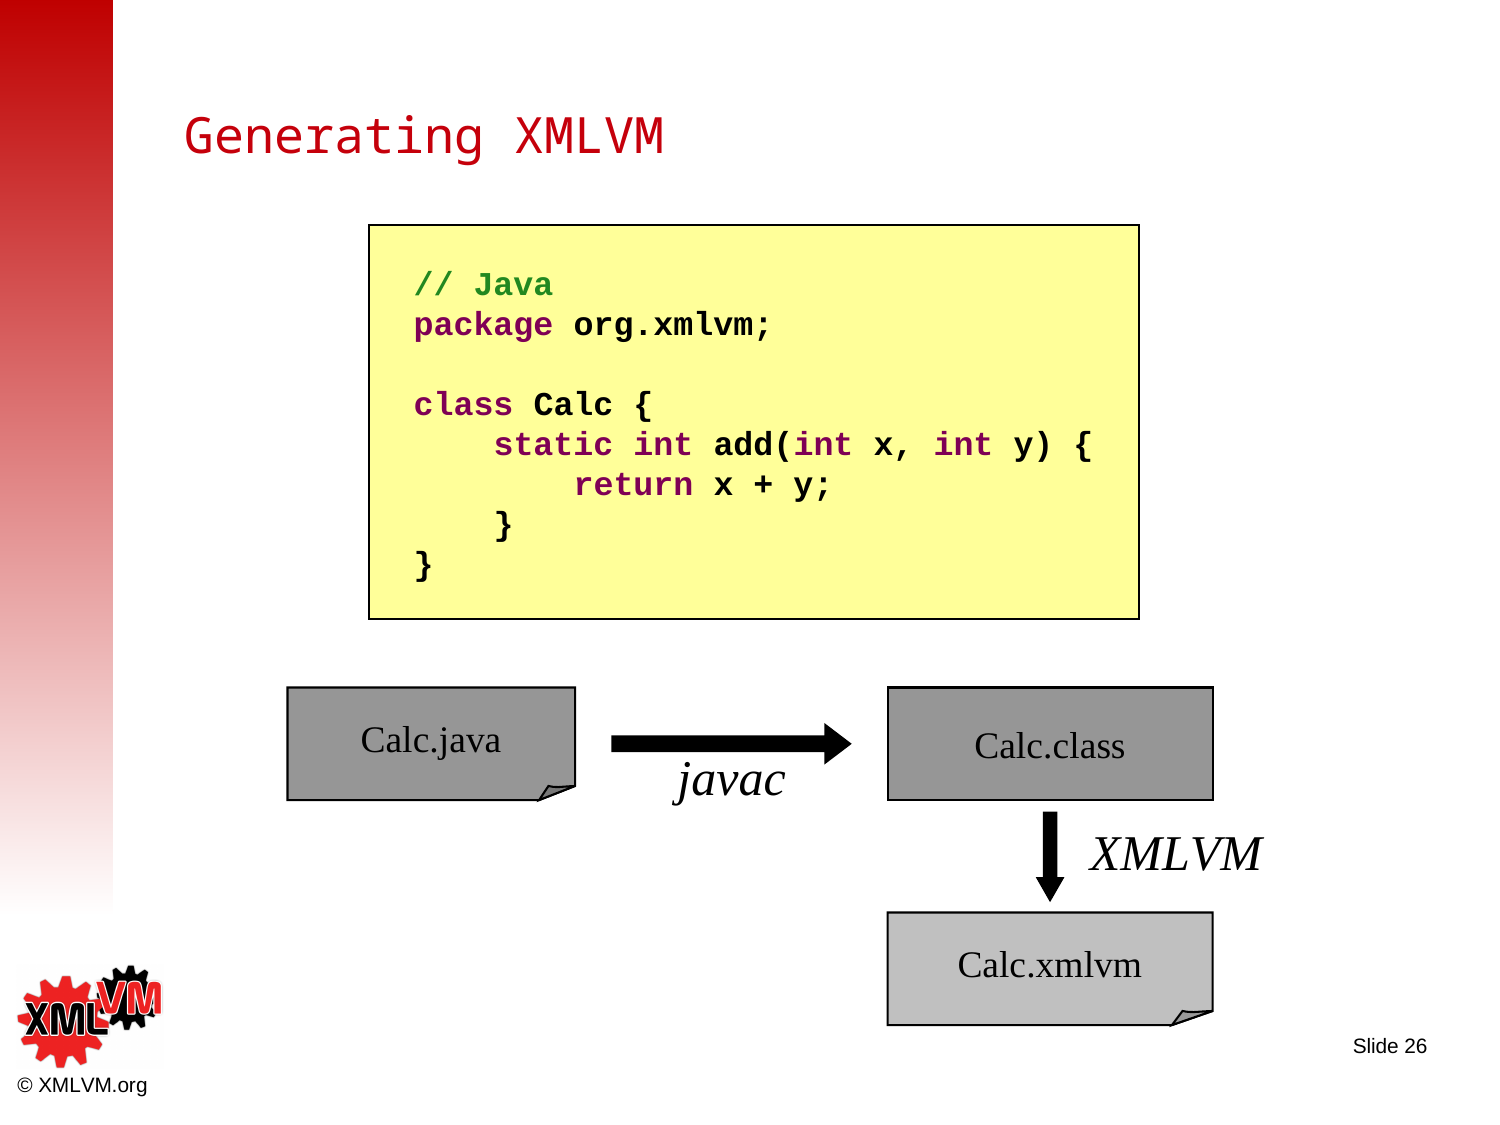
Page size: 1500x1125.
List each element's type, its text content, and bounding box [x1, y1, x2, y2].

text_box Calc.xmlvm [887, 912, 1213, 1026]
text_box Calc.class [887, 687, 1213, 801]
text_box javac [662, 737, 801, 813]
title Generating XMLVM [170, 67, 1447, 207]
text_box Calc.java [287, 687, 576, 801]
text_box [1037, 812, 1063, 901]
text_box // Java package org.xmlvm; class Calc { static int add(int x, int y) { return x + y; } } [368, 224, 1139, 620]
text_box [612, 725, 851, 763]
picture [16, 964, 164, 1069]
text_box XMLVM [1075, 812, 1278, 888]
